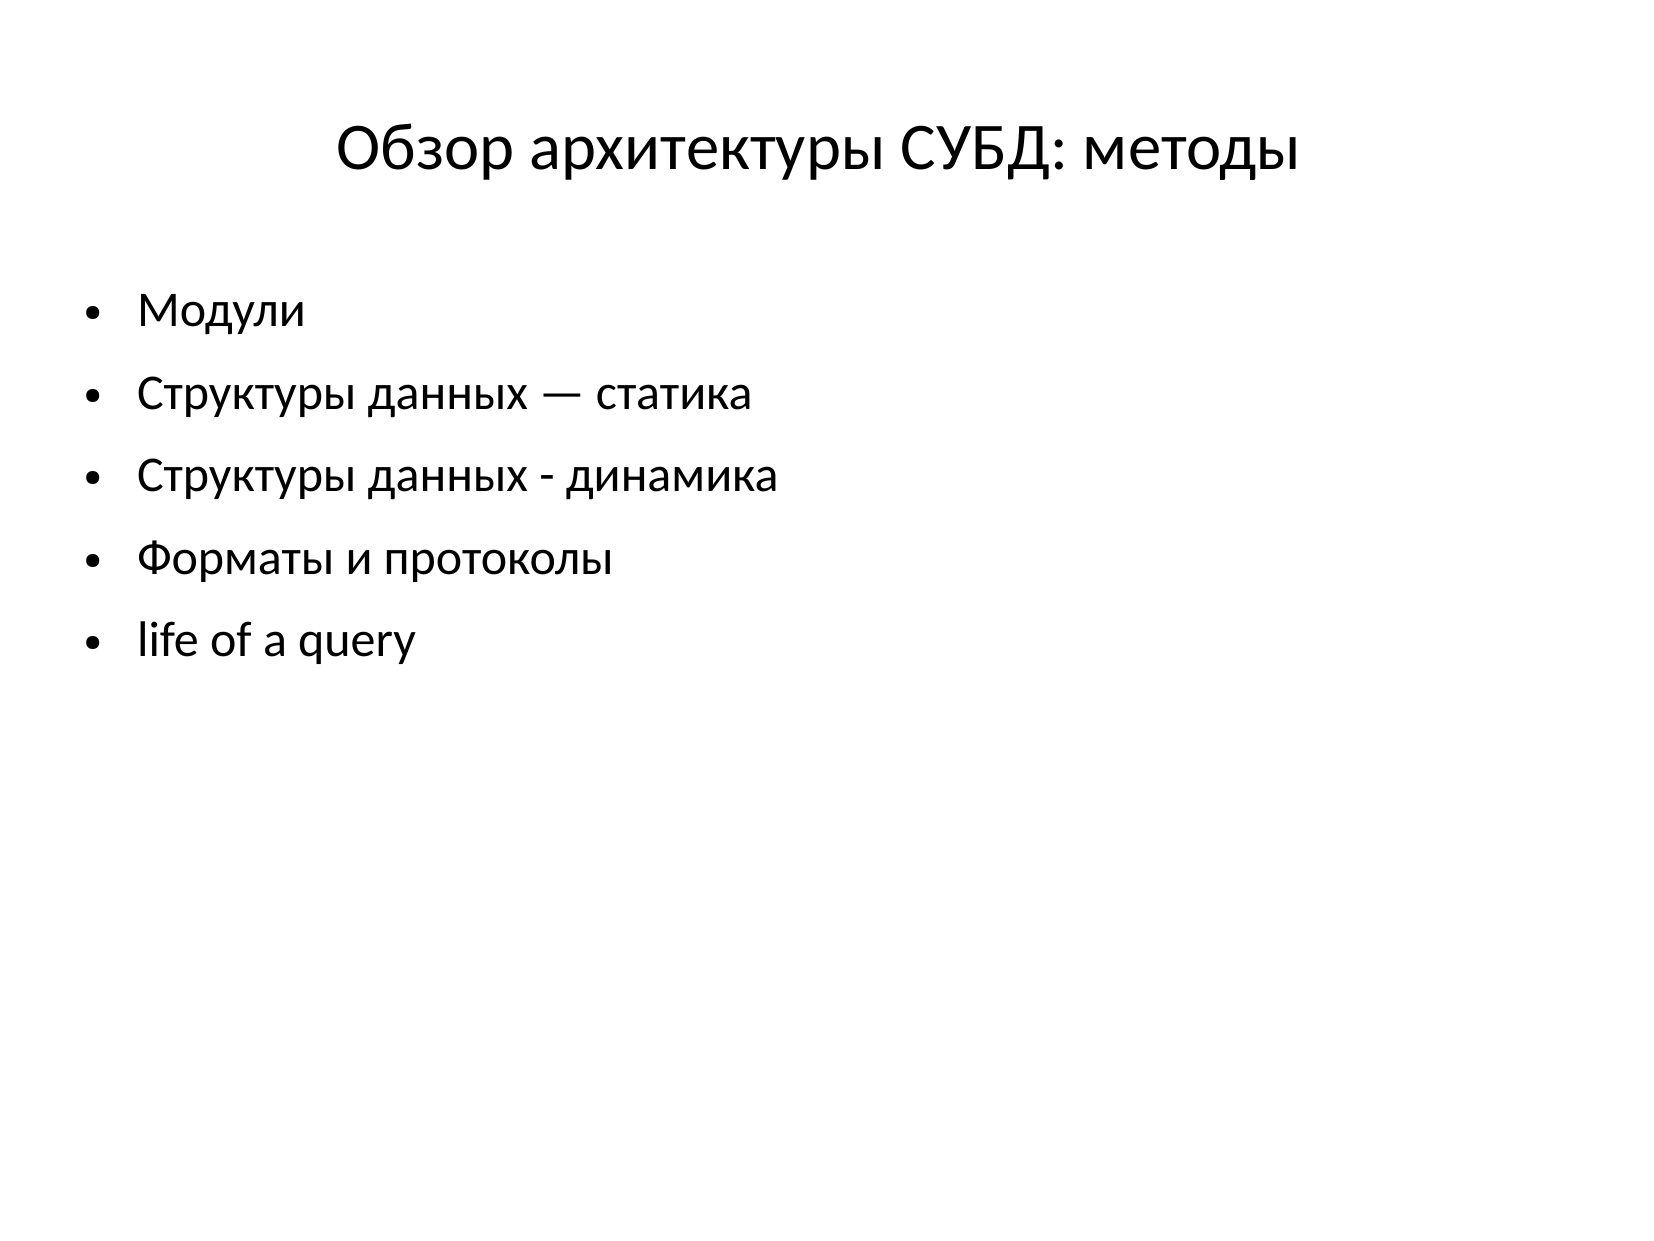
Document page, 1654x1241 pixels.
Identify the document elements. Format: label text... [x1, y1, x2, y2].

title Обзор архитектуры СУБД: методы [82, 49, 1571, 257]
list Модули Структуры данных — статика Структуры данных - динамика Форматы и протоколы life of a query [66, 289, 1555, 1108]
